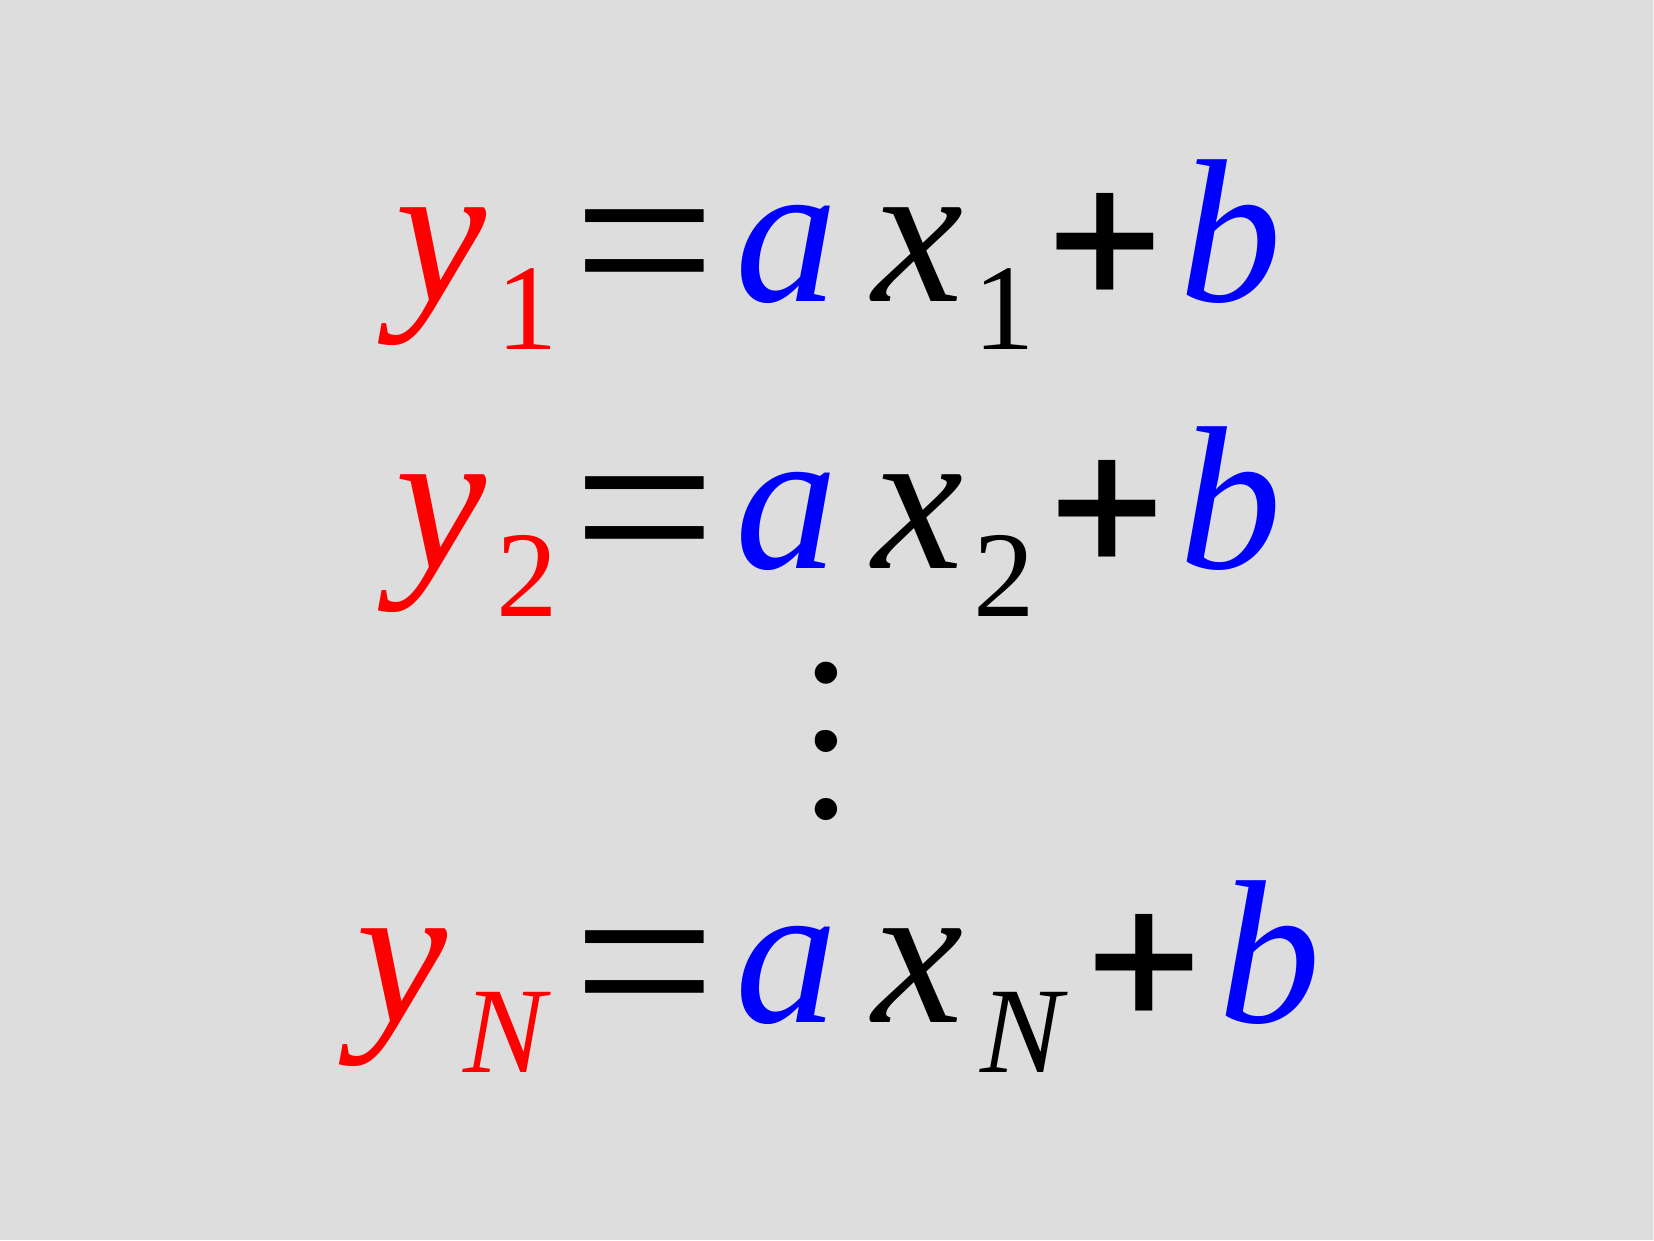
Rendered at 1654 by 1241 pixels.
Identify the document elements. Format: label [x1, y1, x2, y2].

chart [321, 118, 1332, 1099]
